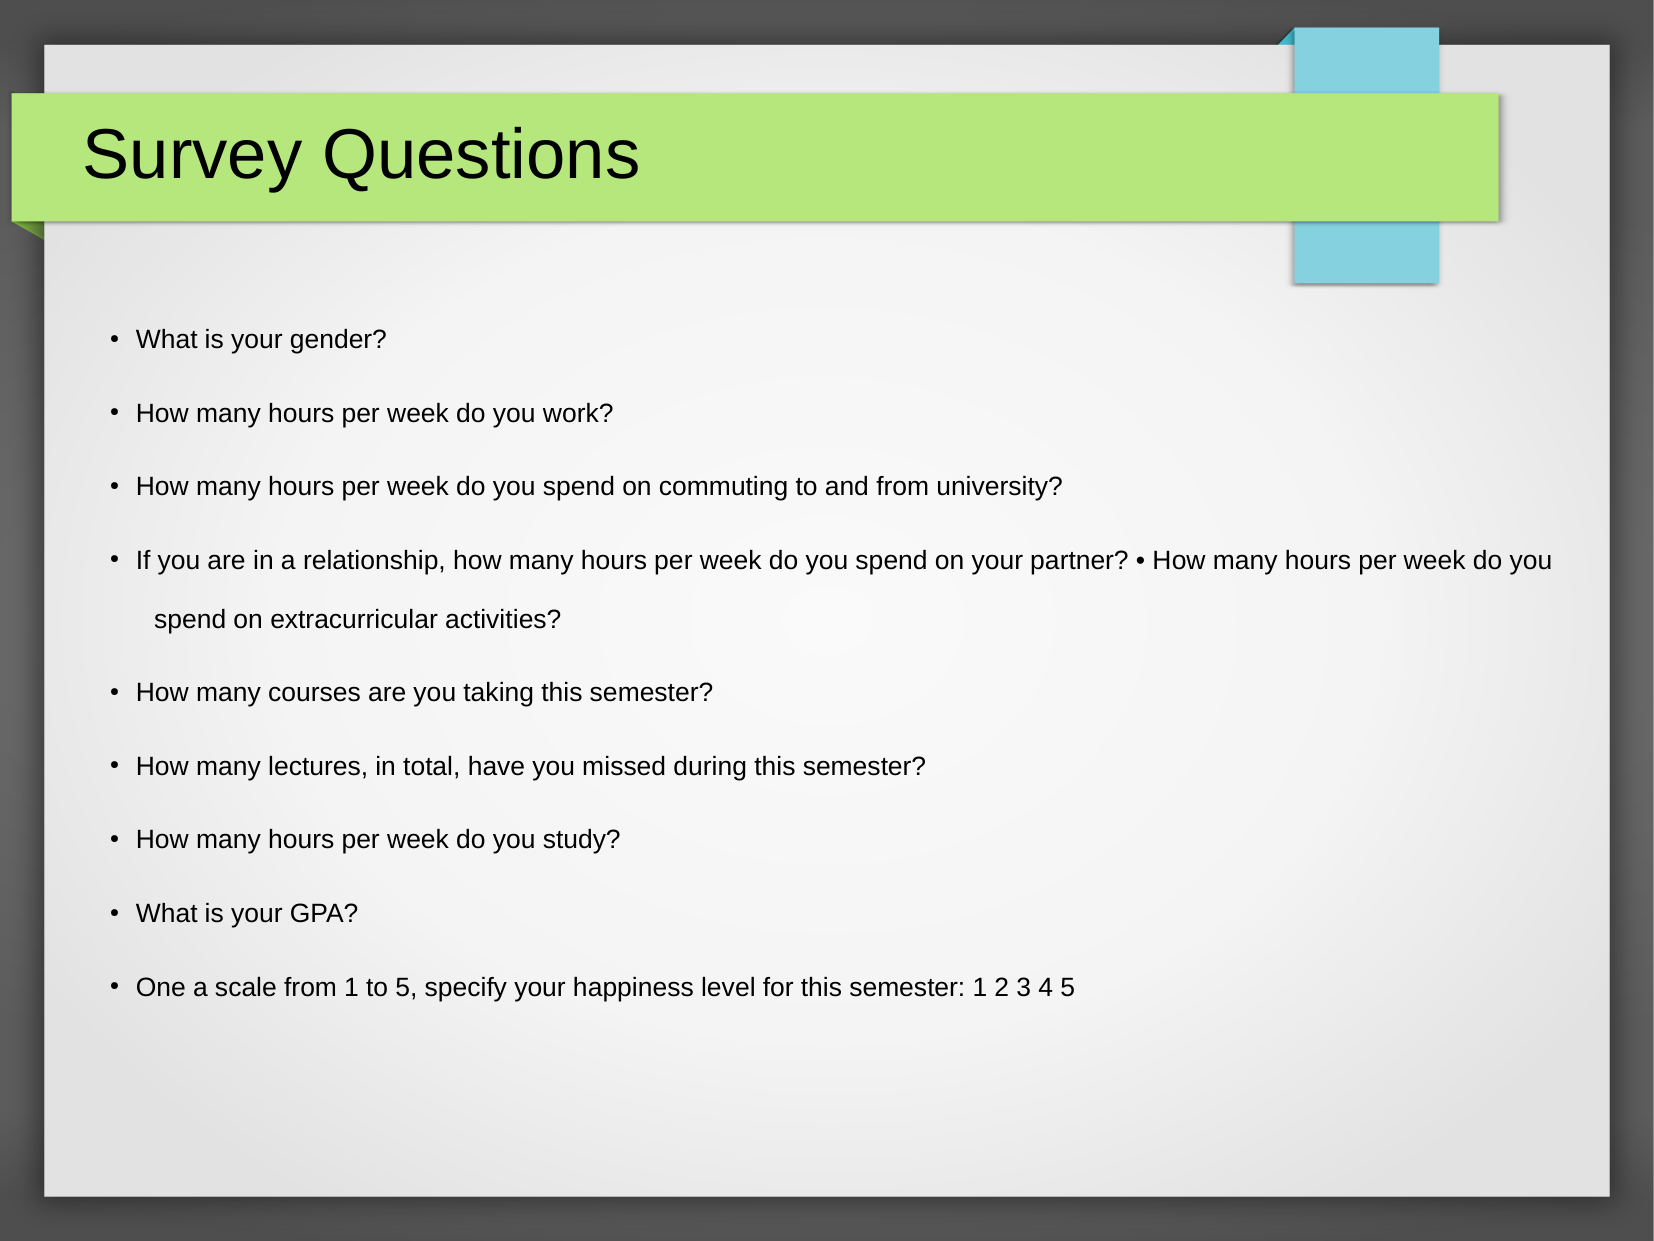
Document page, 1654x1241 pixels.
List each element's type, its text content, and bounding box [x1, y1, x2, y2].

list What is your gender? How many hours per week do you work? How many hours per week do you spend on commuting to and from university? If you are in a relationship, how many hours per week do you spend on your partner? • How many hours per week do you spend on extracurricular activities? How many courses are you taking this semester? How many lectures, in total, have you missed during this semester? How many hours per week do you study? What is your GPA? One a scale from 1 to 5, specify your happiness level for this semester: 1 2 3 4 5 [82, 295, 1571, 1015]
picture [0, 0, 1654, 1241]
title Survey Questions [82, 94, 1264, 213]
